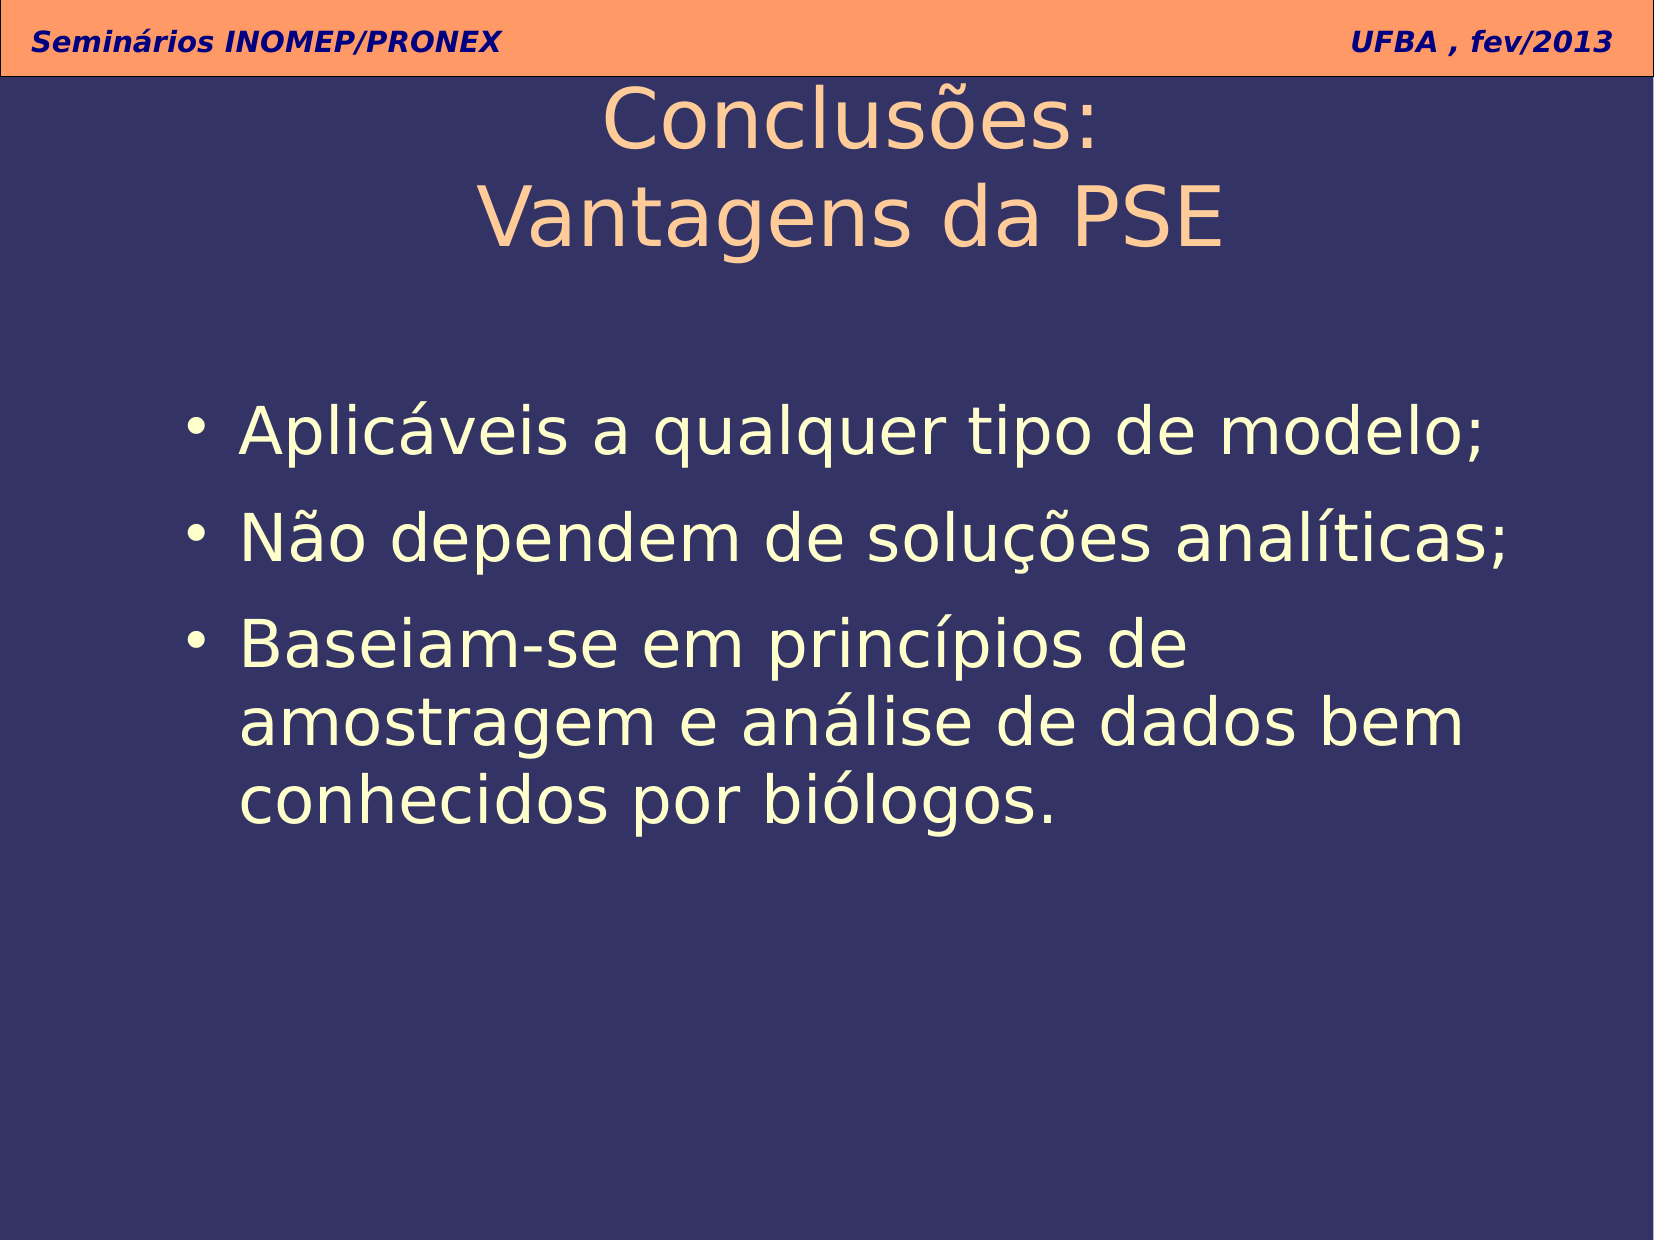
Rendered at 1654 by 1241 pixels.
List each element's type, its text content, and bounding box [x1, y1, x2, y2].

list Aplicáveis a qualquer tipo de modelo; Não dependem de soluções analíticas; Baseiam-se em princípios de amostragem e análise de dados bem conhecidos por biólogos. [167, 390, 1523, 920]
title Conclusões: Vantagens da PSE [68, 68, 1635, 267]
